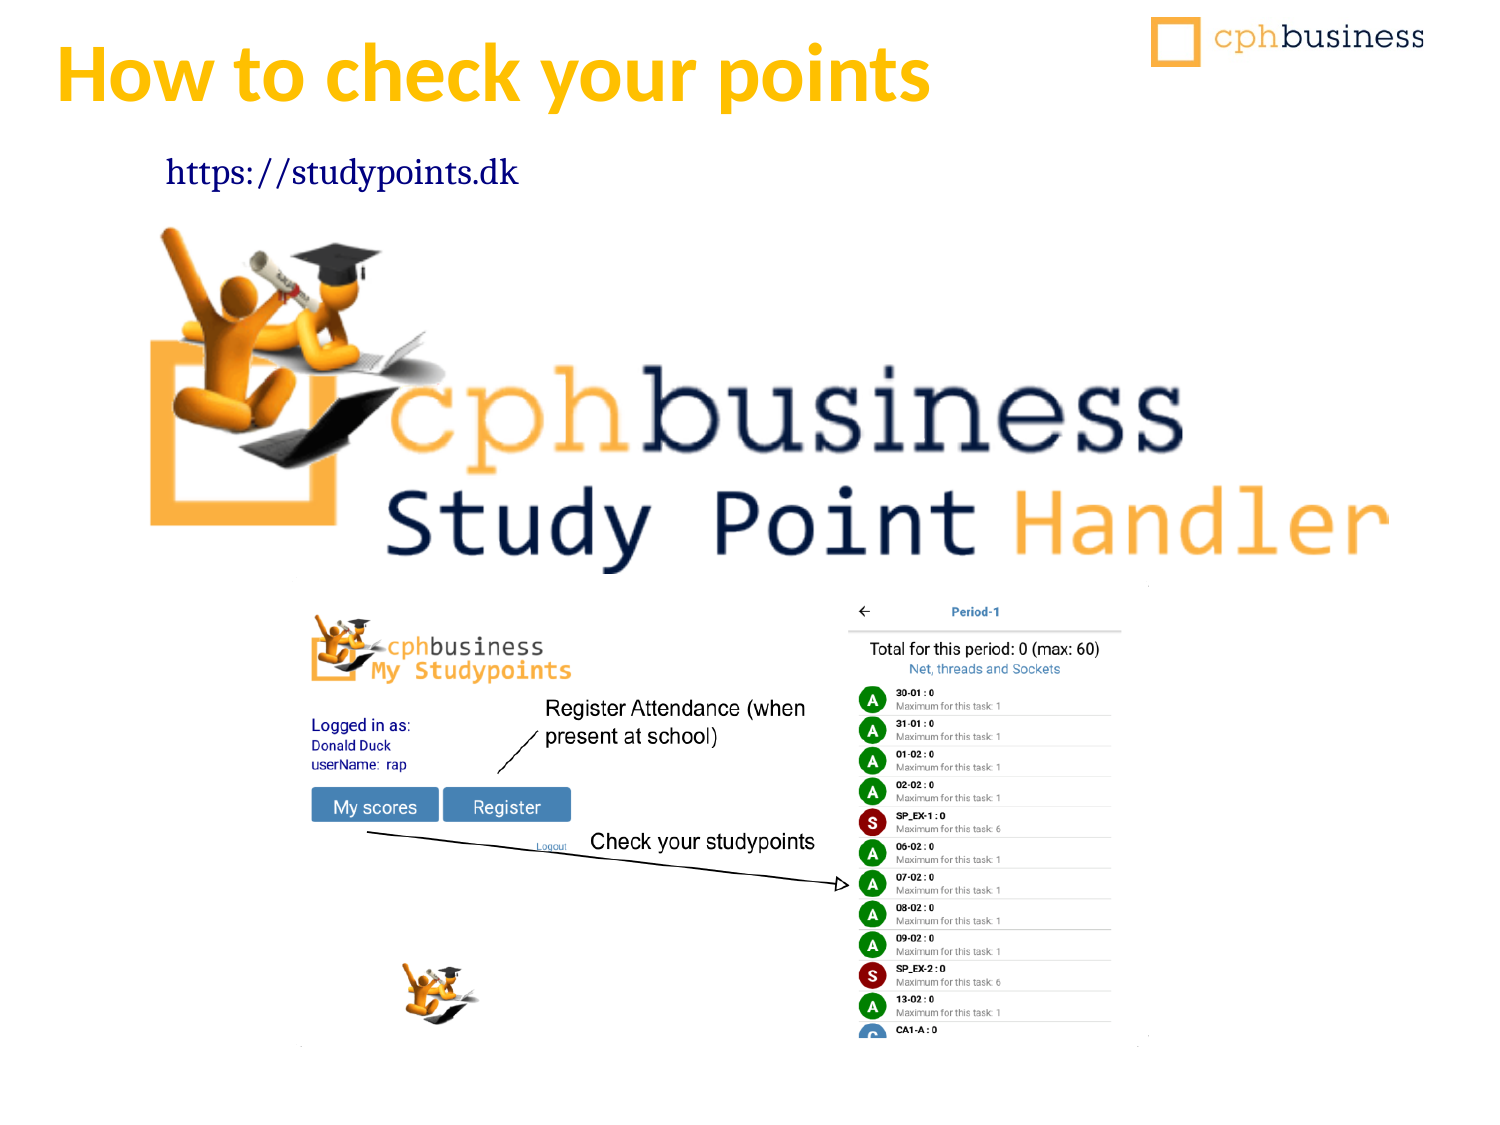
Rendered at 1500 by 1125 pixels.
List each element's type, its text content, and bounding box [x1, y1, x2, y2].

picture [1151, 17, 1424, 67]
picture [135, 198, 1389, 1047]
title How to check your points [41, 0, 1140, 138]
text_box https://studypoints.dk [150, 137, 762, 203]
